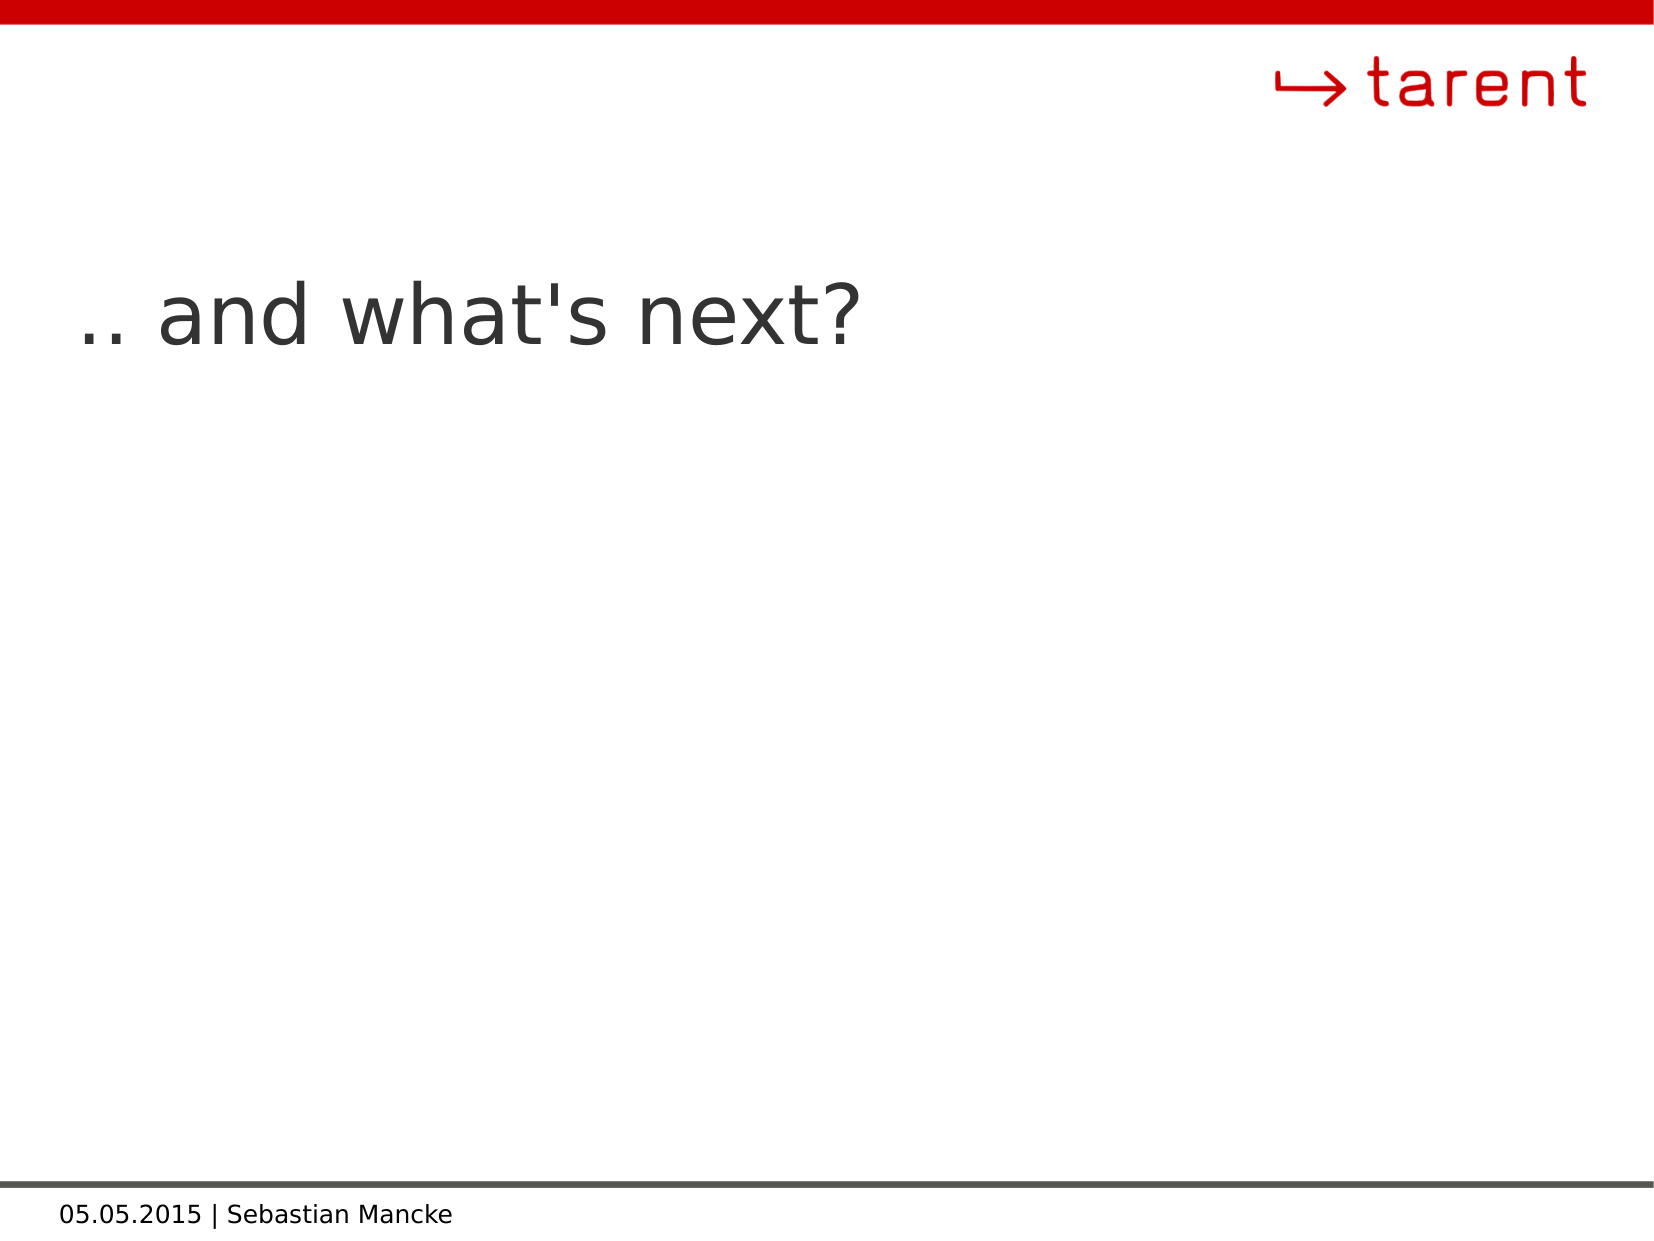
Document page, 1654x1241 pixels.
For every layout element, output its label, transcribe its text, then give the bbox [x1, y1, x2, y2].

list .. and what's next? [59, 267, 1548, 1022]
picture [0, 1181, 1654, 1188]
picture [0, 0, 1654, 26]
picture [1253, 51, 1612, 120]
